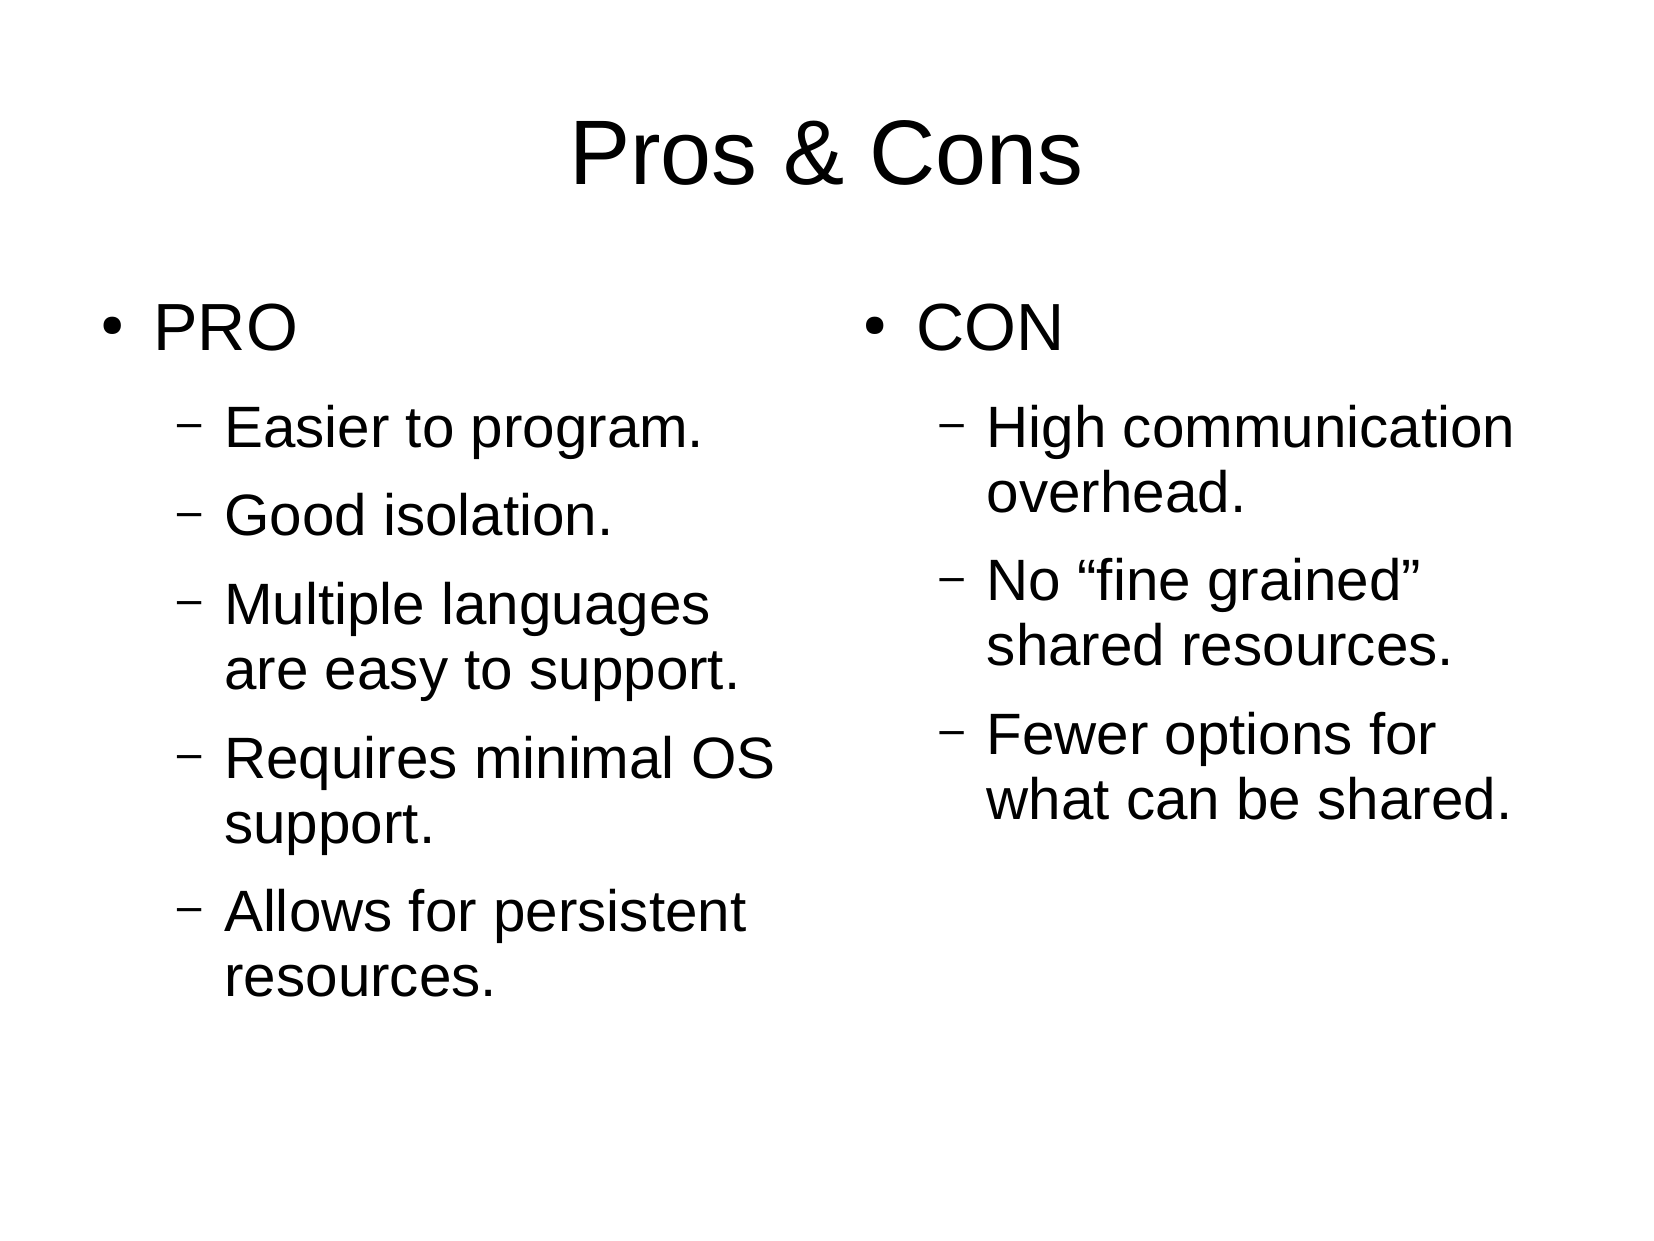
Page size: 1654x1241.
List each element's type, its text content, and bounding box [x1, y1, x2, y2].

list PRO Easier to program. Good isolation. Multiple languages are easy to support. Requires minimal OS support. Allows for persistent resources. [82, 290, 809, 1094]
list CON High communication overhead. No “fine grained” shared resources. Fewer options for what can be shared. [845, 290, 1572, 1094]
title Pros & Cons [82, 49, 1571, 257]
